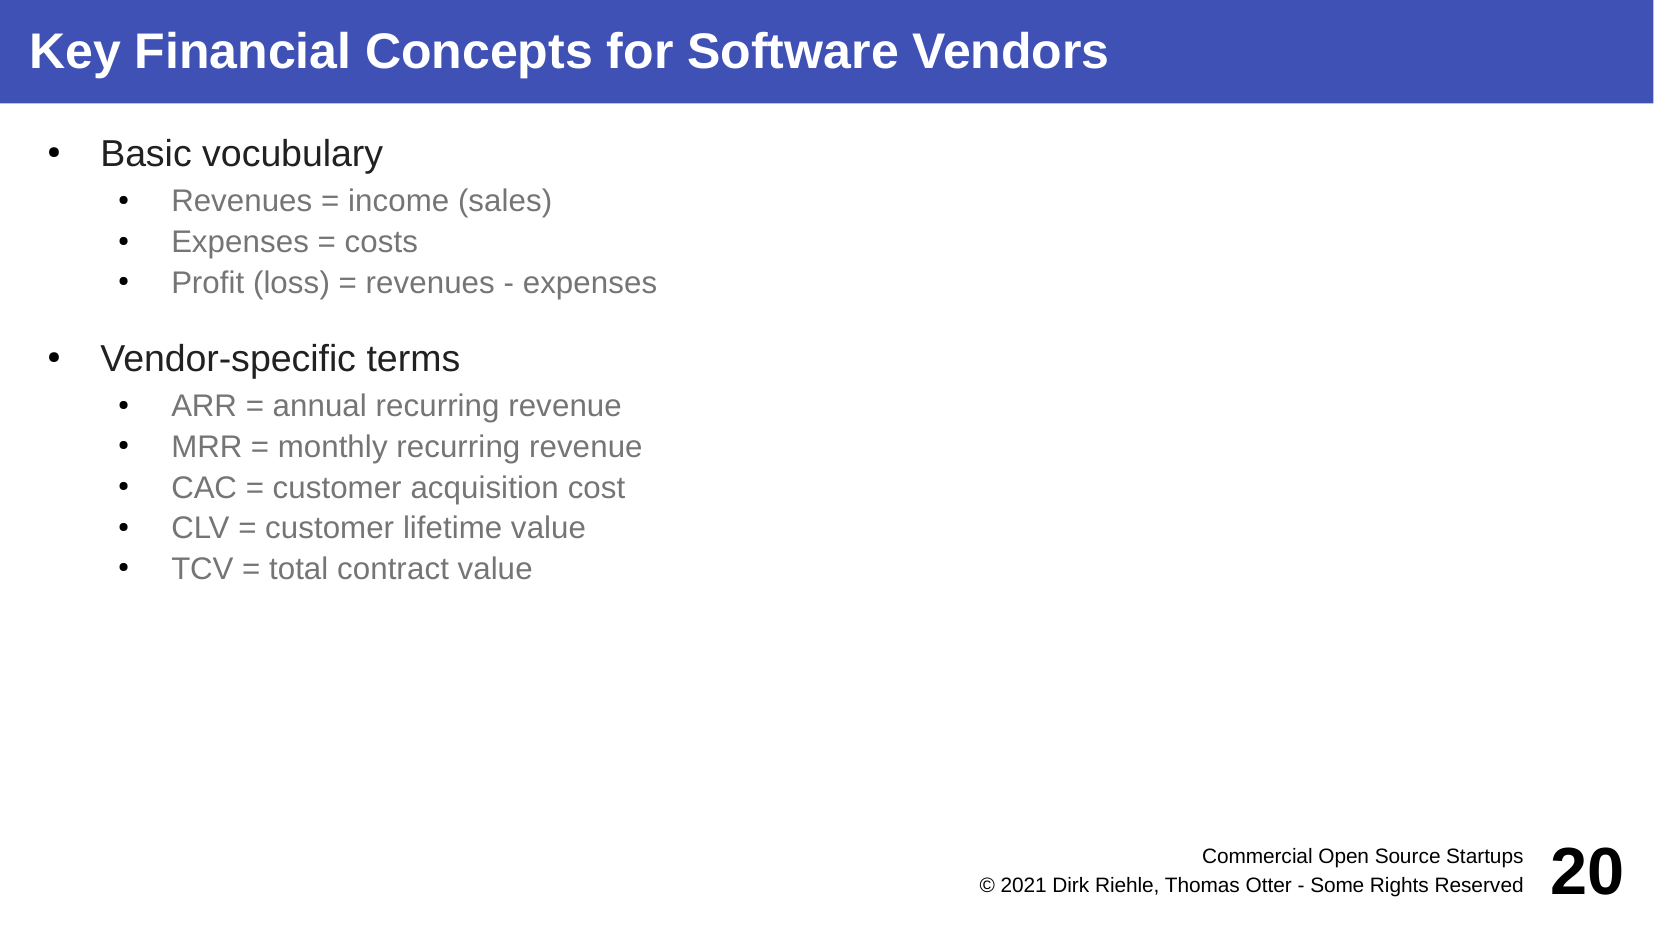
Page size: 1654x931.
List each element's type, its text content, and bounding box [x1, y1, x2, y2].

list Basic vocubulary Revenues = income (sales) Expenses = costs Profit (loss) = revenues - expenses Vendor-specific terms ARR = annual recurring revenue MRR = monthly recurring revenue CAC = customer acquisition cost CLV = customer lifetime value TCV = total contract value [29, 132, 1625, 813]
title Key Financial Concepts for Software Vendors [0, 0, 1654, 104]
